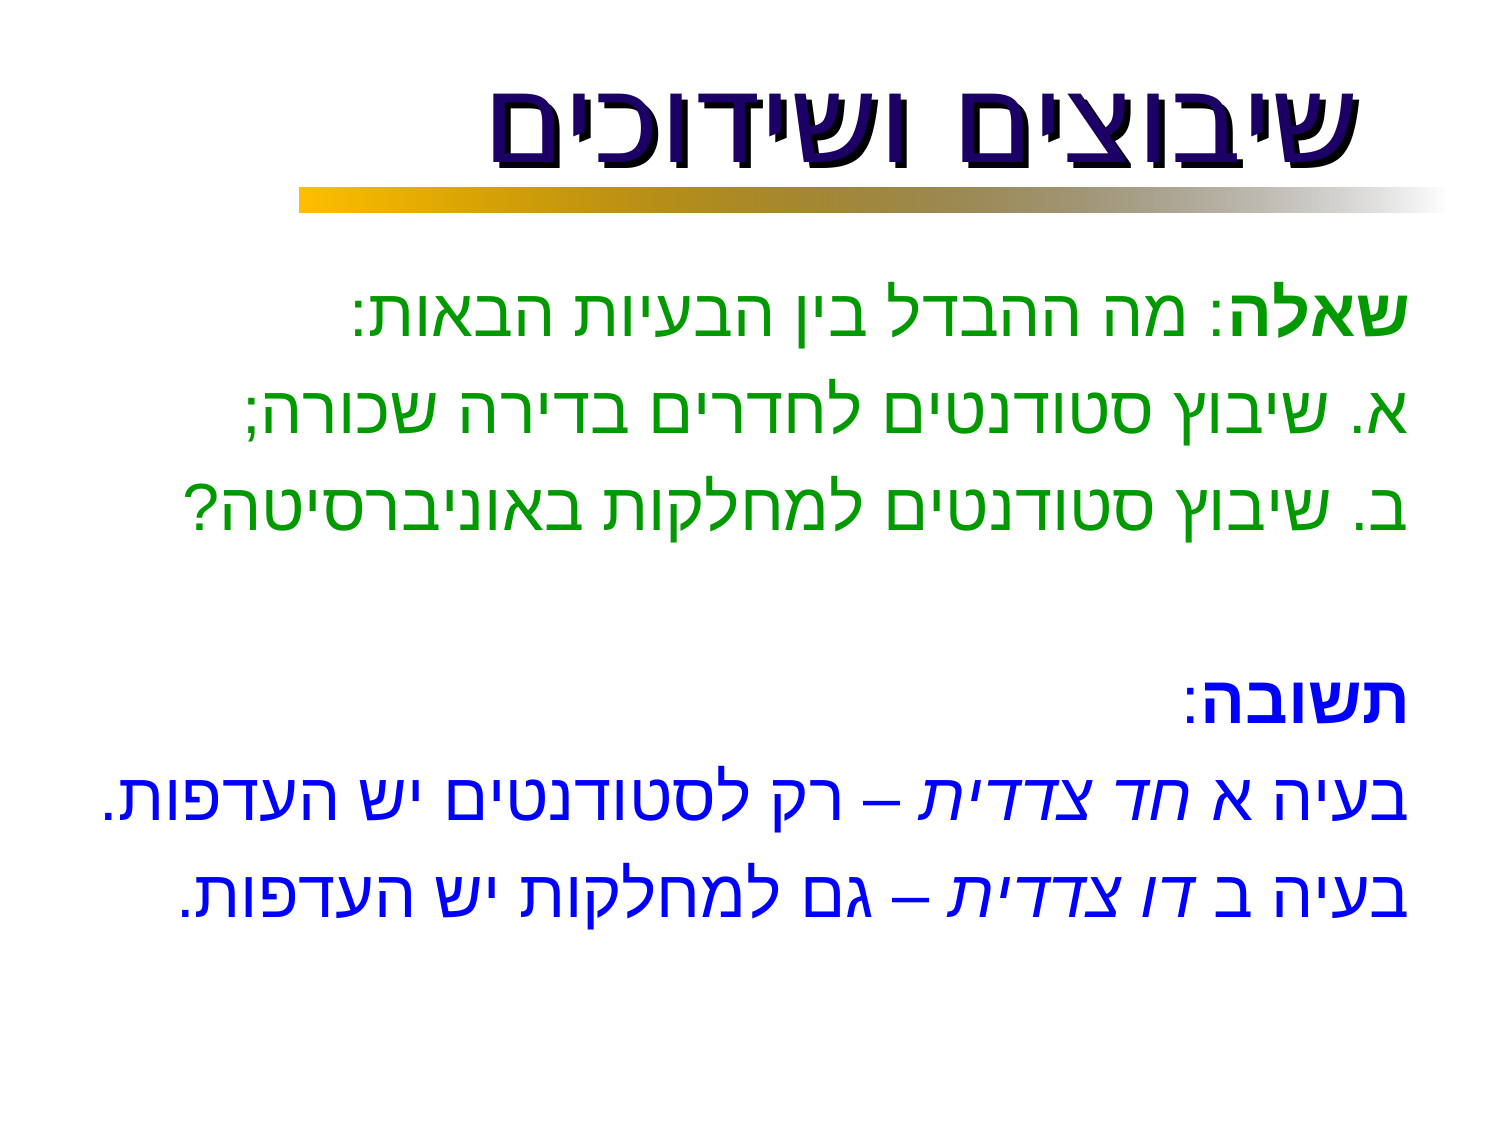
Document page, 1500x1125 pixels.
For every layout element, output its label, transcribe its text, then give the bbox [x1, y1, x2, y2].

list שאלה: מה ההבדל בין הבעיות הבאות: א. שיבוץ סטודנטים לחדרים בדירה שכורה; ב. שיבוץ סטודנטים למחלקות באוניברסיטה? תשובה: בעיה א חד צדדית – רק לסטודנטים יש העדפות. בעיה ב דו צדדית – גם למחלקות יש העדפות. [75, 262, 1425, 1005]
title שיבוצים ושידוכים [74, 29, 1375, 196]
